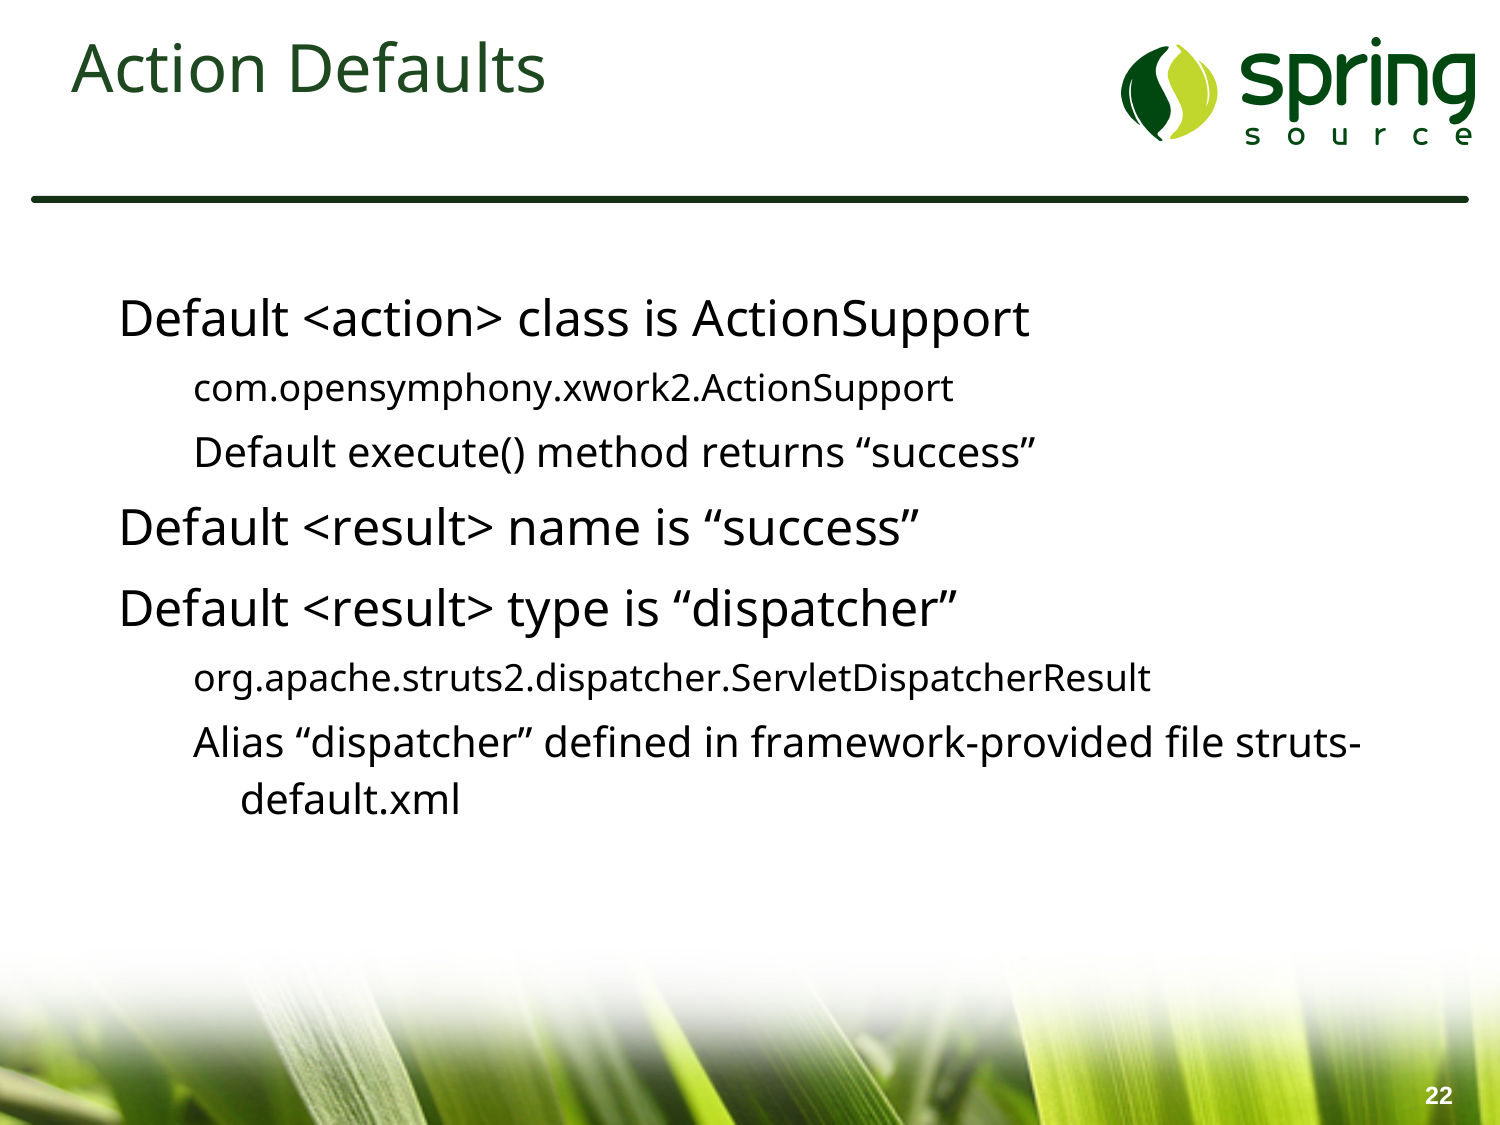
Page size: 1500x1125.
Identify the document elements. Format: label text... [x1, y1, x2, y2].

list Default <action> class is ActionSupport com.opensymphony.xwork2.ActionSupport Default execute() method returns “success” Default <result> name is “success” Default <result> type is “dispatcher” org.apache.struts2.dispatcher.ServletDispatcherResult Alias “dispatcher” defined in framework-provided file struts-default.xml [103, 275, 1394, 938]
title Action Defaults [56, 13, 1089, 176]
picture [0, 944, 1500, 1125]
picture [1121, 37, 1475, 145]
